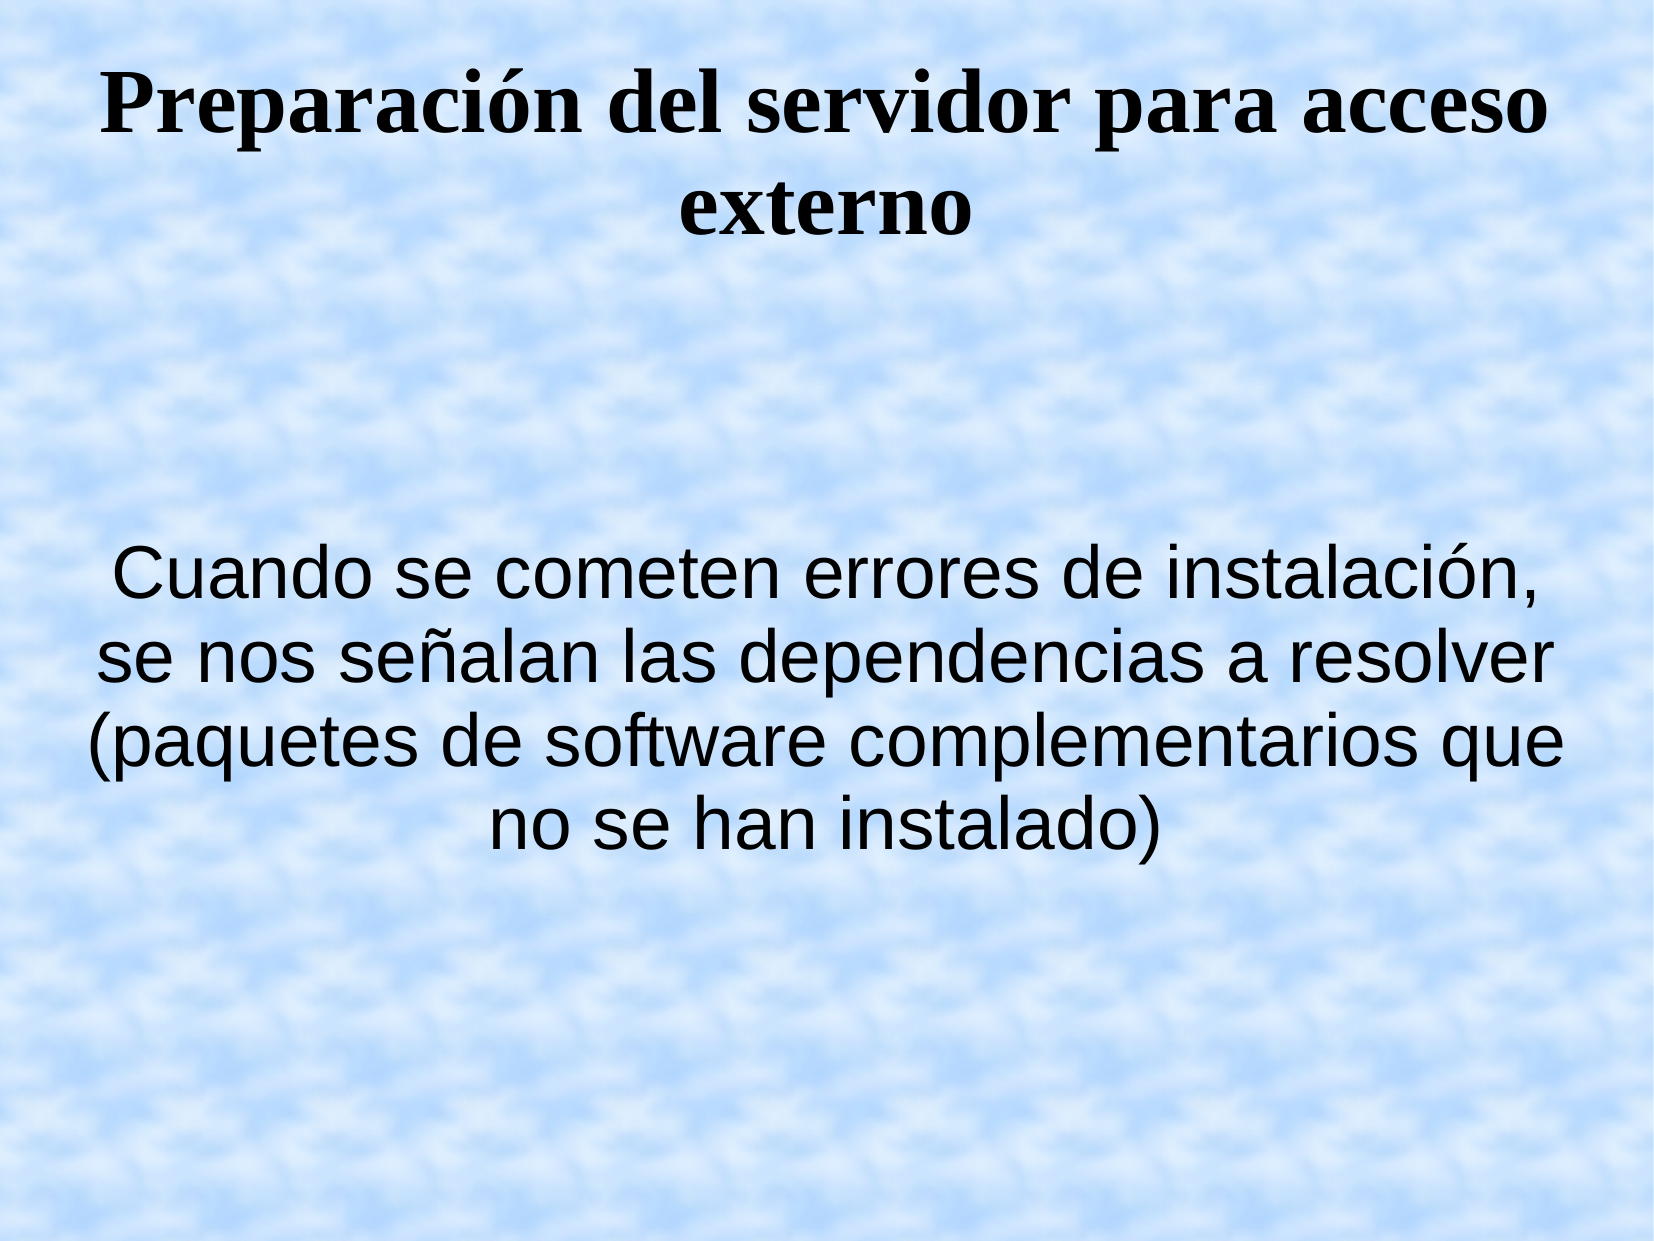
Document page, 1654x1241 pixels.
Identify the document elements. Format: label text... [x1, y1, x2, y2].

subtitle Cuando se cometen errores de instalación, se nos señalan las dependencias a resolver (paquetes de software complementarios que no se han instalado) [82, 297, 1571, 1102]
title Preparación del servidor para acceso externo [82, 33, 1571, 273]
picture [0, 0, 1654, 1241]
